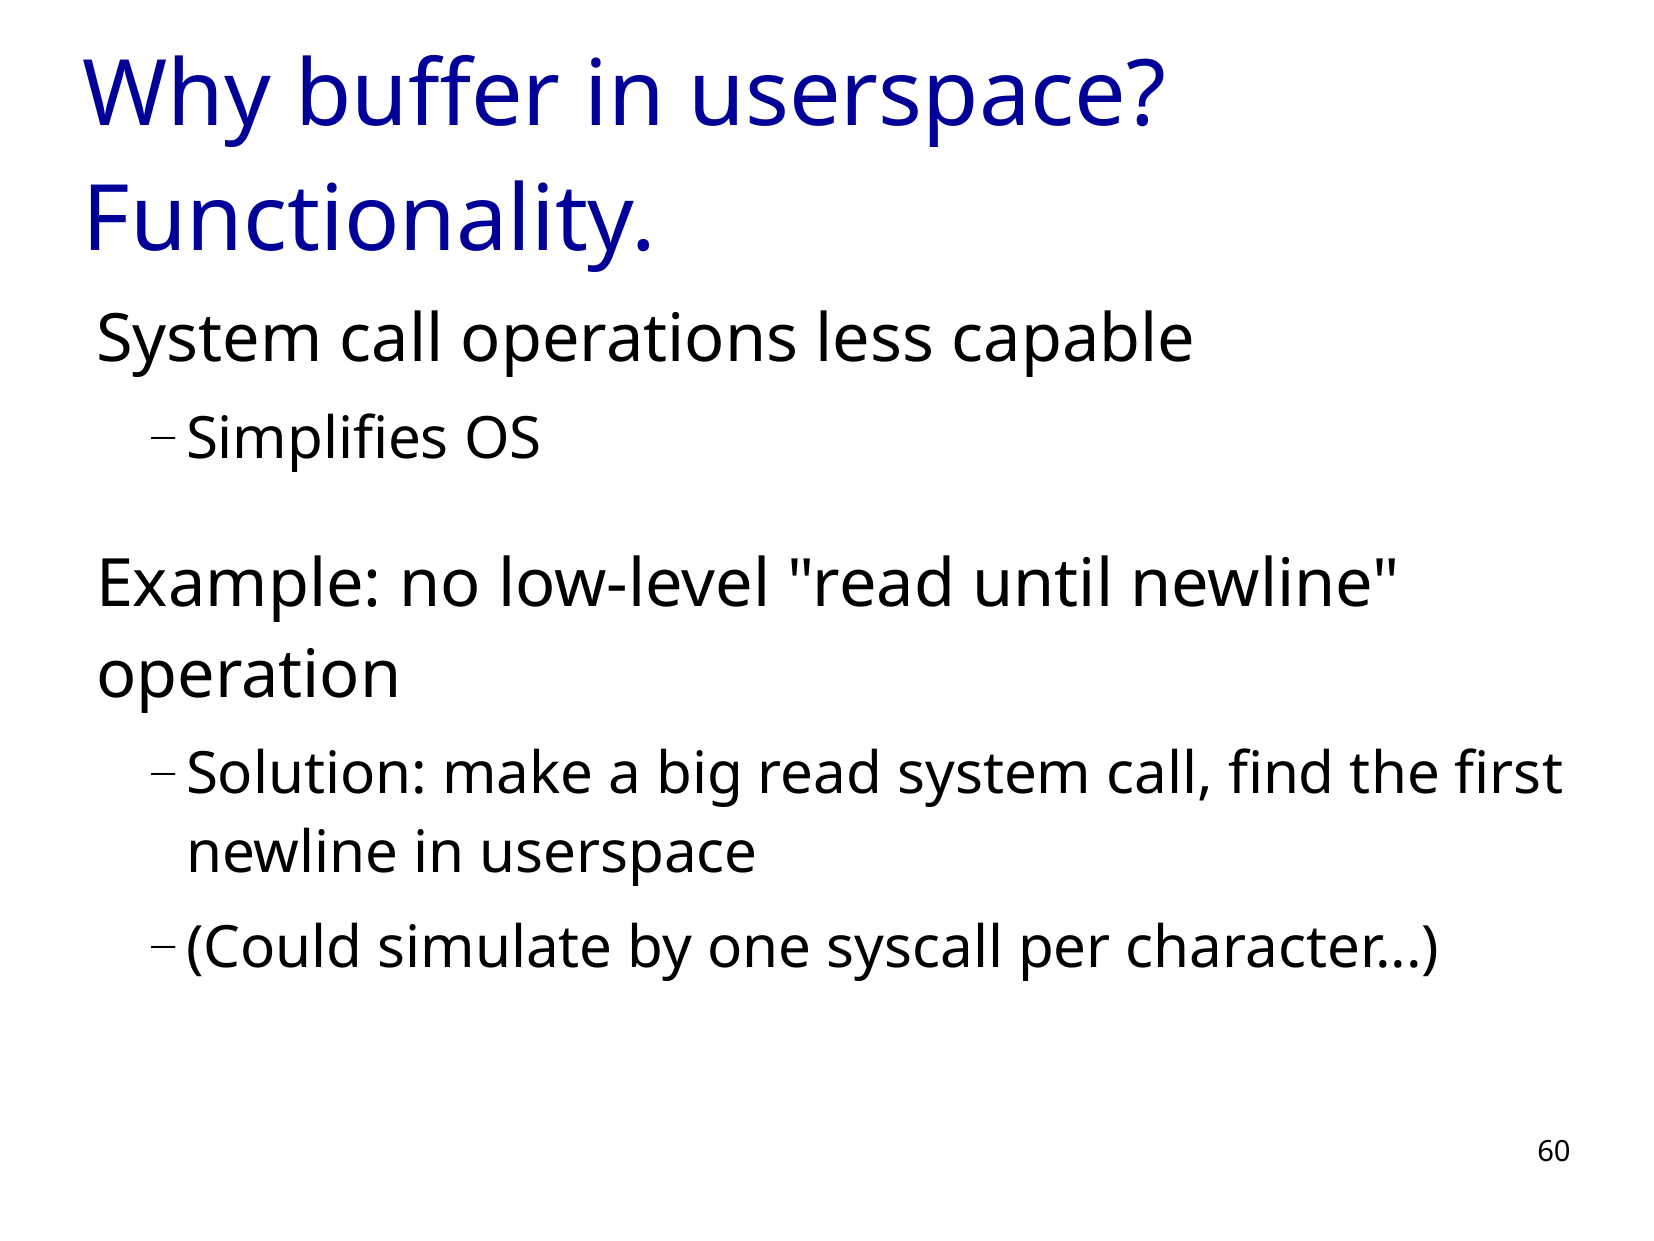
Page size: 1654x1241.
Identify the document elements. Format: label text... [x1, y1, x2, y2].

title Why buffer in userspace? Functionality. [82, 49, 1571, 257]
list System call operations less capable Simplifies OS Example: no low-level "read until newline" operation Solution: make a big read system call, find the first newline in userspace (Could simulate by one syscall per character...) [60, 290, 1571, 1096]
